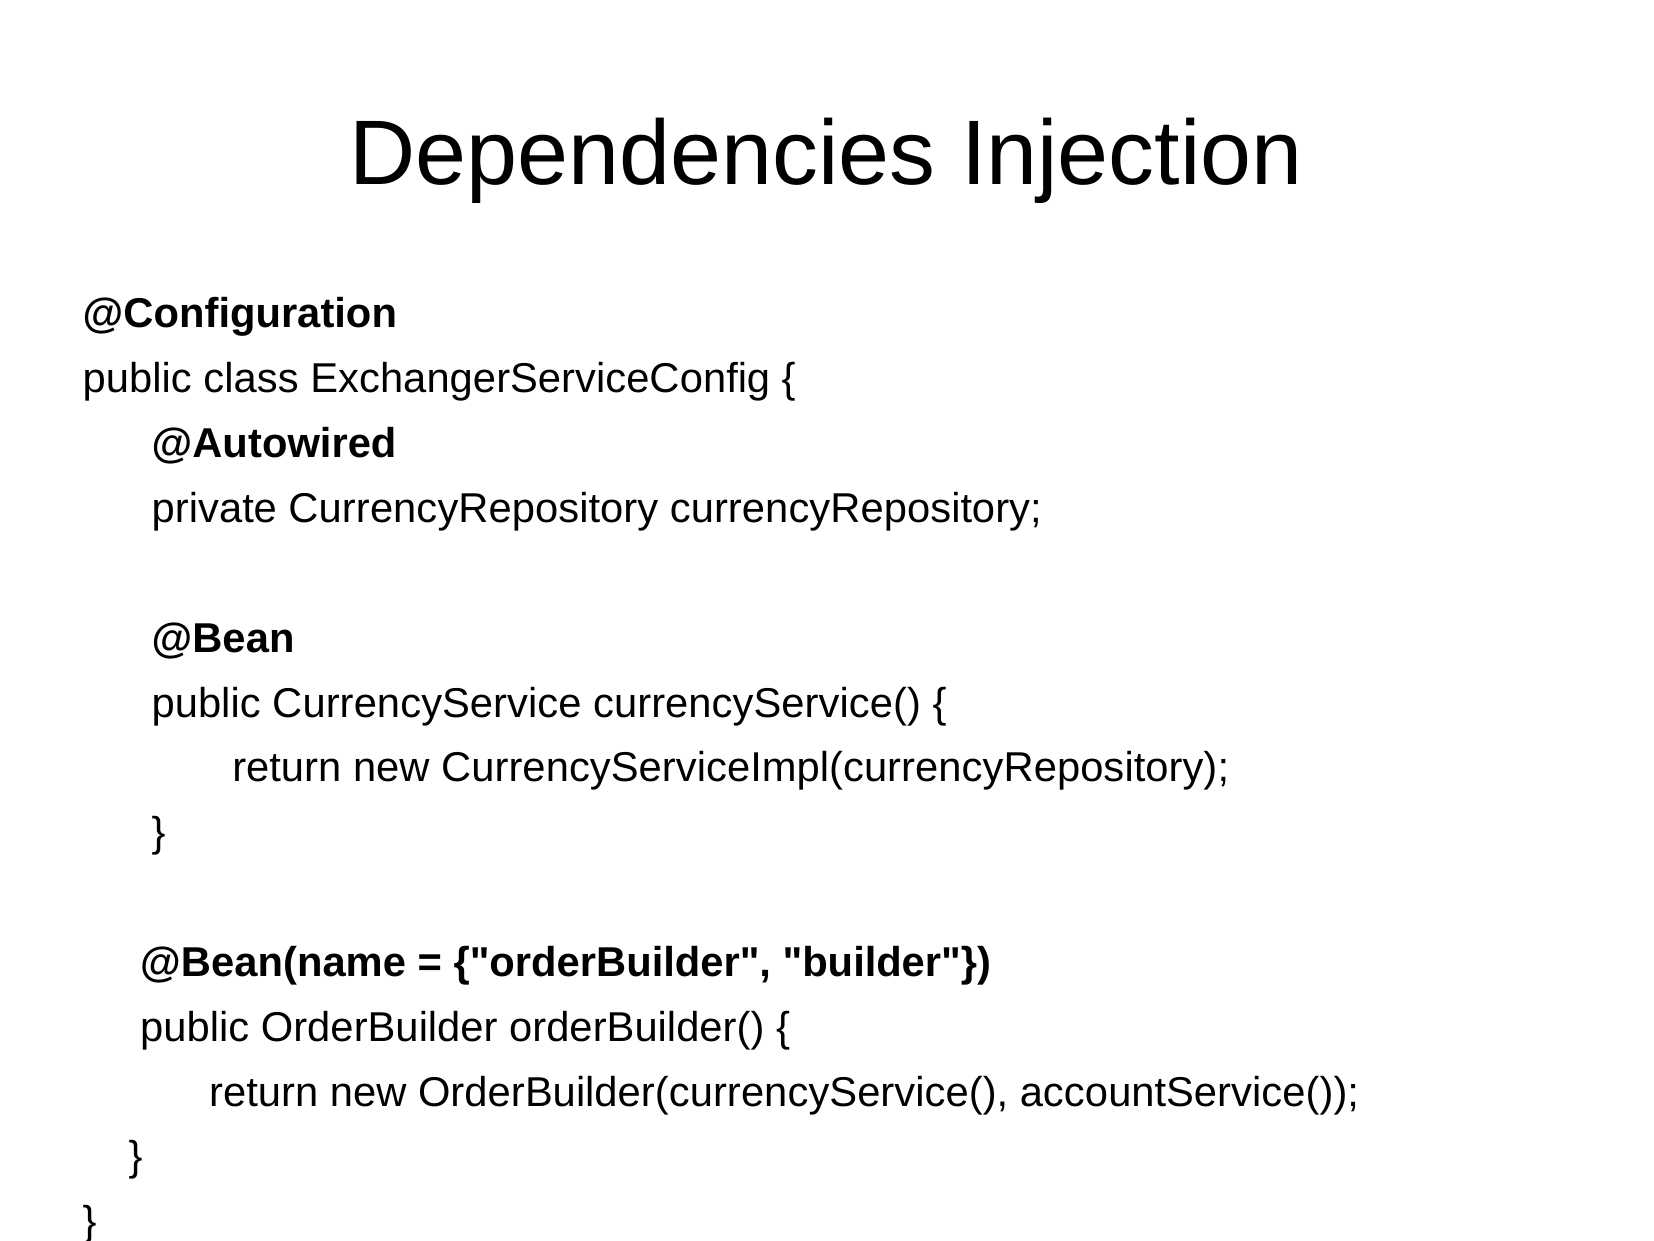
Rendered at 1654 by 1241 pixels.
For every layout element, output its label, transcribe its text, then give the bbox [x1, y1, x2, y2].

list @Configuration public class ExchangerServiceConfig { @Autowired private CurrencyRepository currencyRepository; @Bean public CurrencyService currencyService() { return new CurrencyServiceImpl(currencyRepository); } @Bean(name = {"orderBuilder", "builder"}) public OrderBuilder orderBuilder() { return new OrderBuilder(currencyService(), accountService()); } } [82, 290, 1571, 1010]
title Dependencies Injection [82, 49, 1571, 257]
